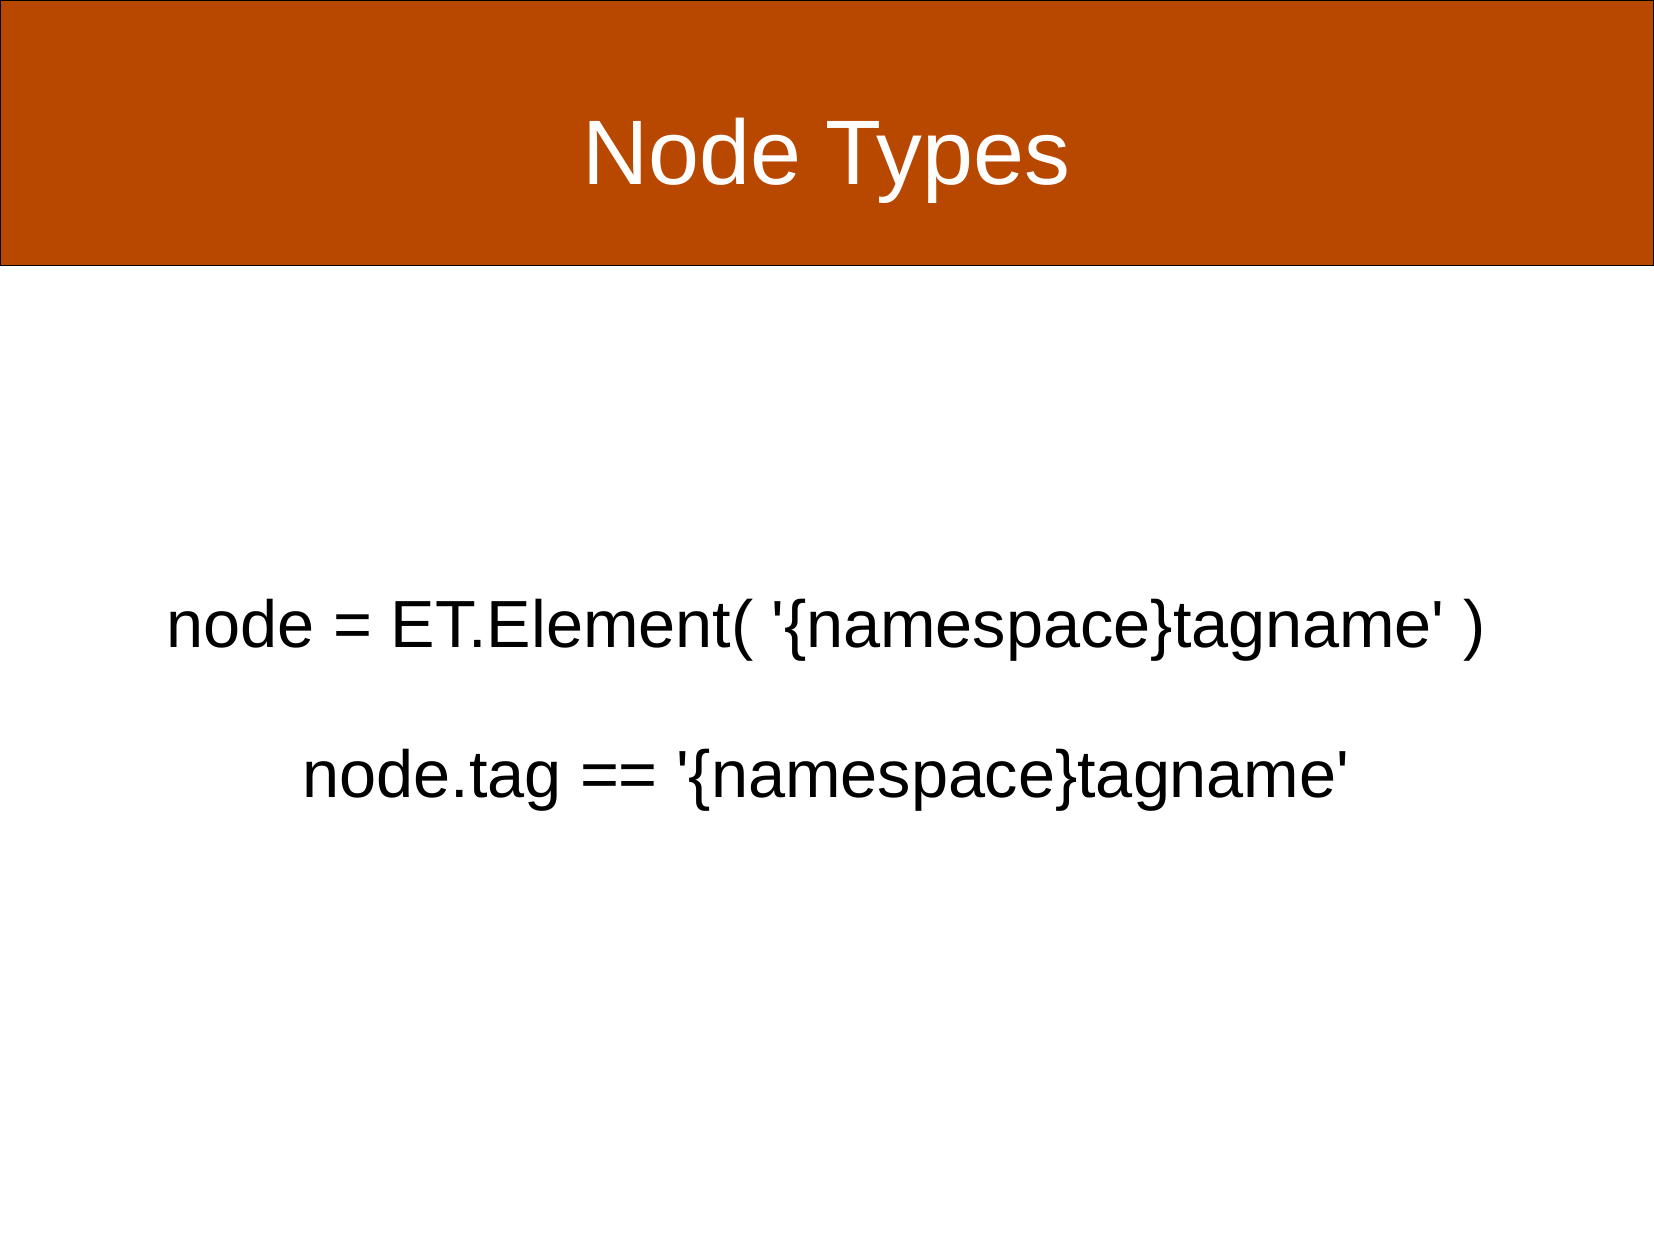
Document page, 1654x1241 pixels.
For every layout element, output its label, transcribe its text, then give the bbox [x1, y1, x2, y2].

subtitle node = ET.Element( '{namespace}tagname' ) node.tag == '{namespace}tagname' [82, 297, 1571, 1102]
title Node Types [82, 56, 1571, 250]
